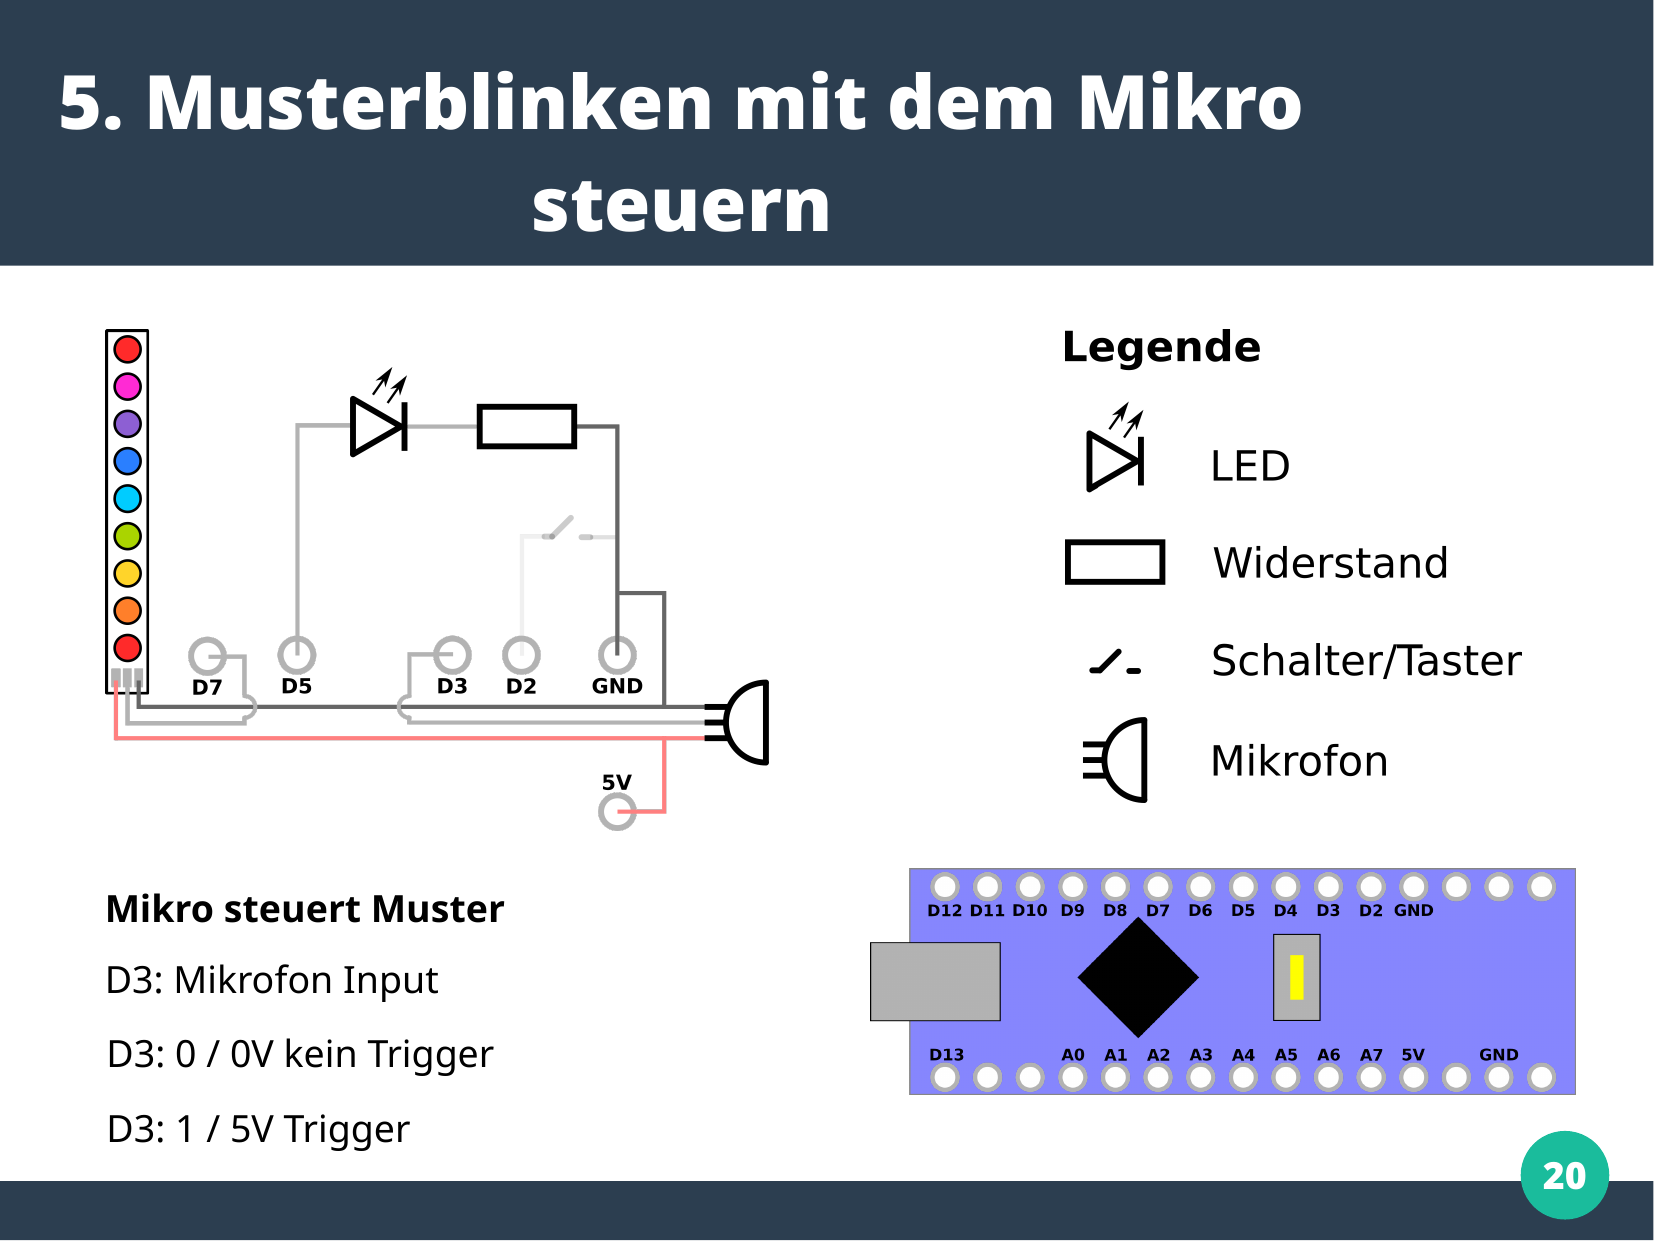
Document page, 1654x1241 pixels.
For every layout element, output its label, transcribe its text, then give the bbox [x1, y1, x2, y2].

text_box Mikro steuert Muster [90, 874, 568, 934]
picture [105, 329, 769, 831]
picture [870, 868, 1576, 1096]
text_box D3: 0 / 0V kein Trigger [91, 1020, 541, 1079]
text_box D3: Mikrofon Input [90, 946, 469, 1006]
title 5. Musterblinken mit dem Mikro steuern [59, 49, 1595, 207]
picture [1065, 329, 1522, 803]
text_box D3: 1 / 5V Trigger [91, 1095, 451, 1154]
